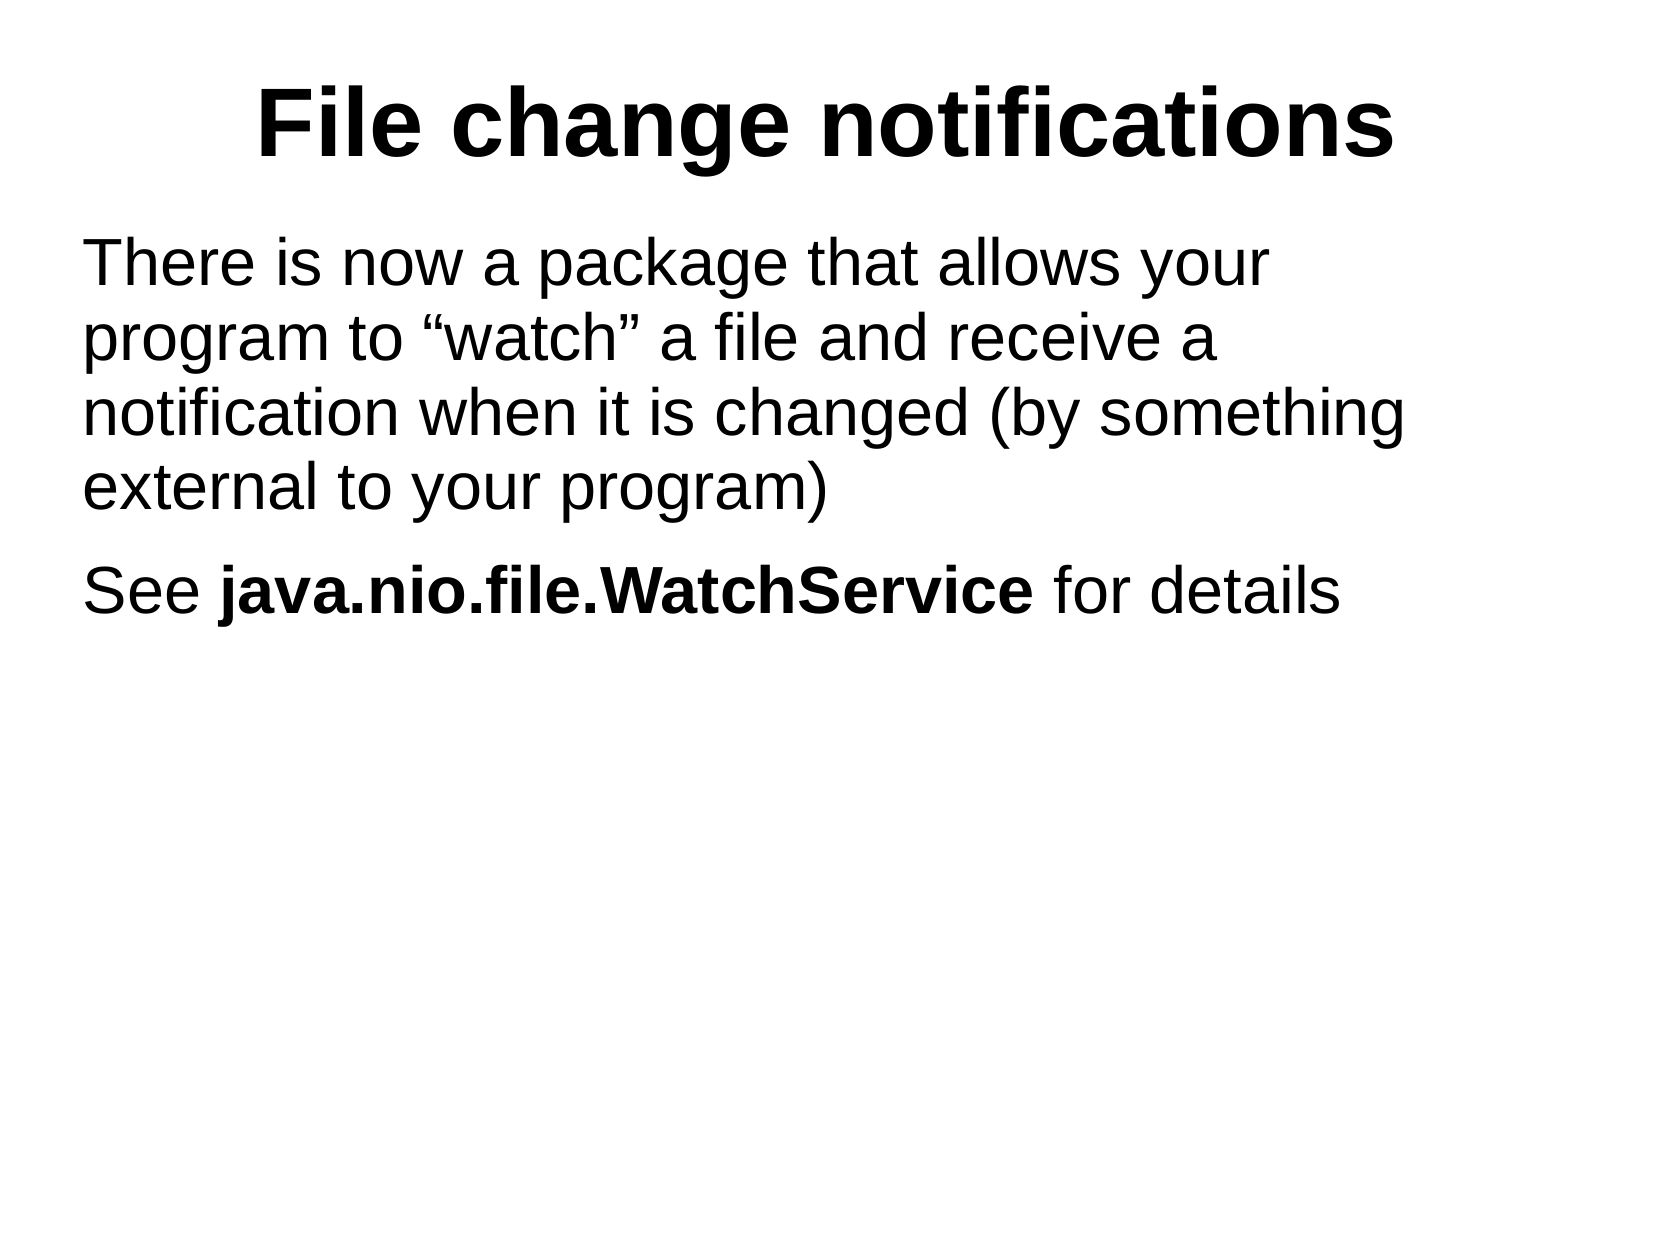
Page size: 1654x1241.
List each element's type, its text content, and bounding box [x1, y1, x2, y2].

list There is now a package that allows your program to “watch” a file and receive a notification when it is changed (by something external to your program) See java.nio.file.WatchService for details [82, 225, 1538, 1186]
title File change notifications [82, 49, 1571, 196]
